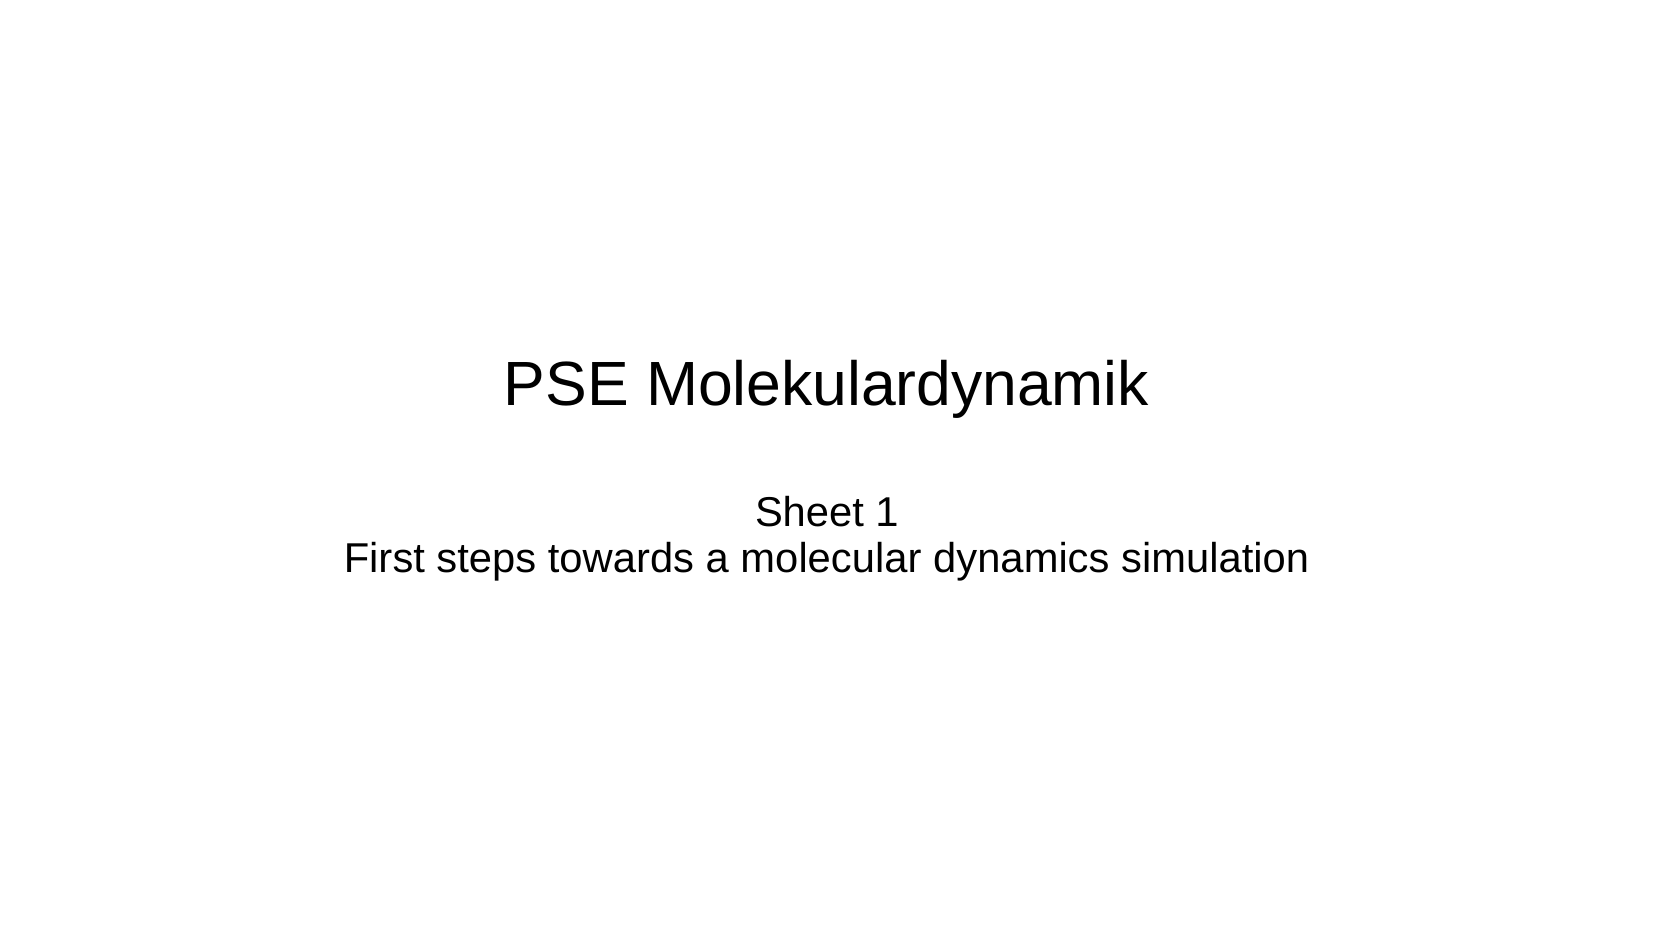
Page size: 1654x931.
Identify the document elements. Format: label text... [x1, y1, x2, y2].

title PSE Molekulardynamik Sheet 1 First steps towards a molecular dynamics simulation [82, 293, 1571, 637]
